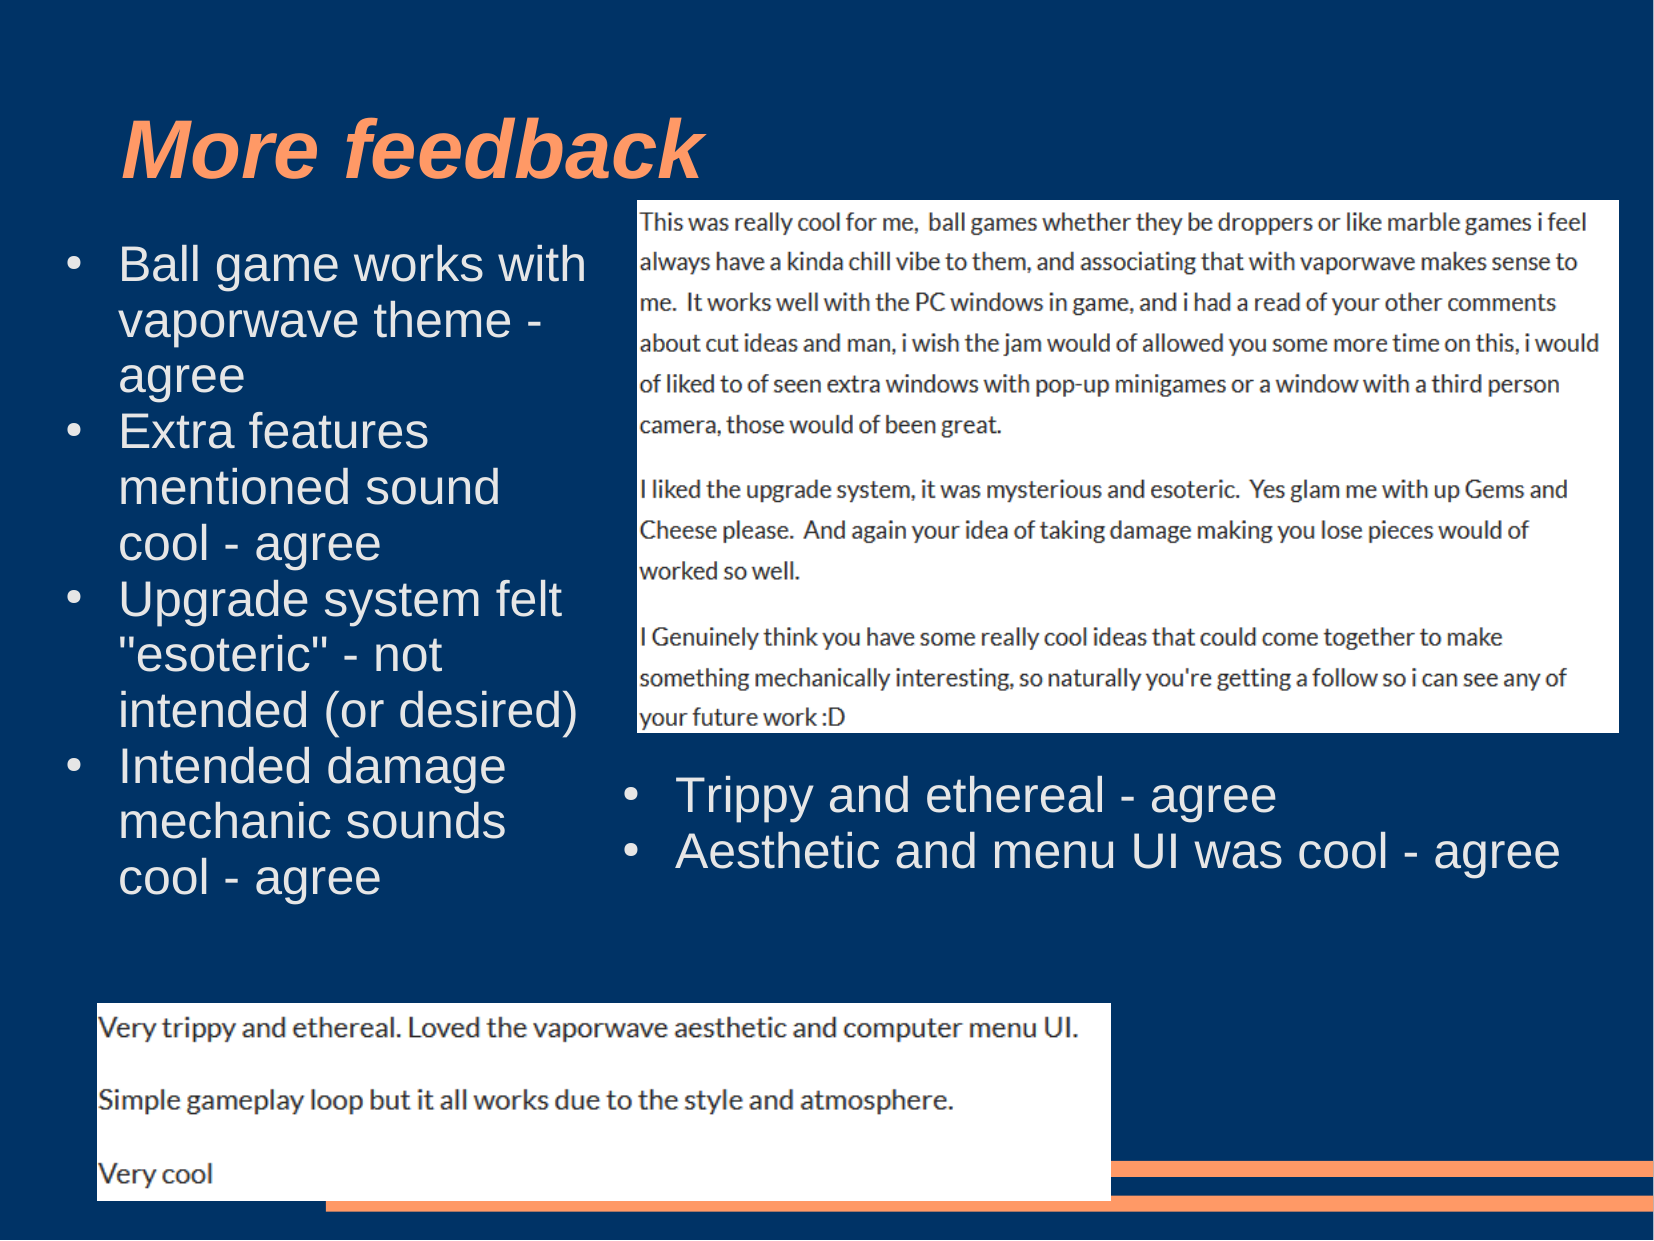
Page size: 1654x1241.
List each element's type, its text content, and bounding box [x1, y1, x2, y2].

picture [97, 1003, 1111, 1201]
title More feedback [121, 46, 1534, 254]
picture [637, 200, 1619, 733]
text_box Trippy and ethereal - agree Aesthetic and menu UI was cool - agree [604, 767, 1654, 936]
list Ball game works with vaporwave theme - agree Extra features mentioned sound cool - agree Upgrade system felt "esoteric" - not intended (or desired) Intended damage mechanic sounds cool - agree [47, 236, 599, 1047]
